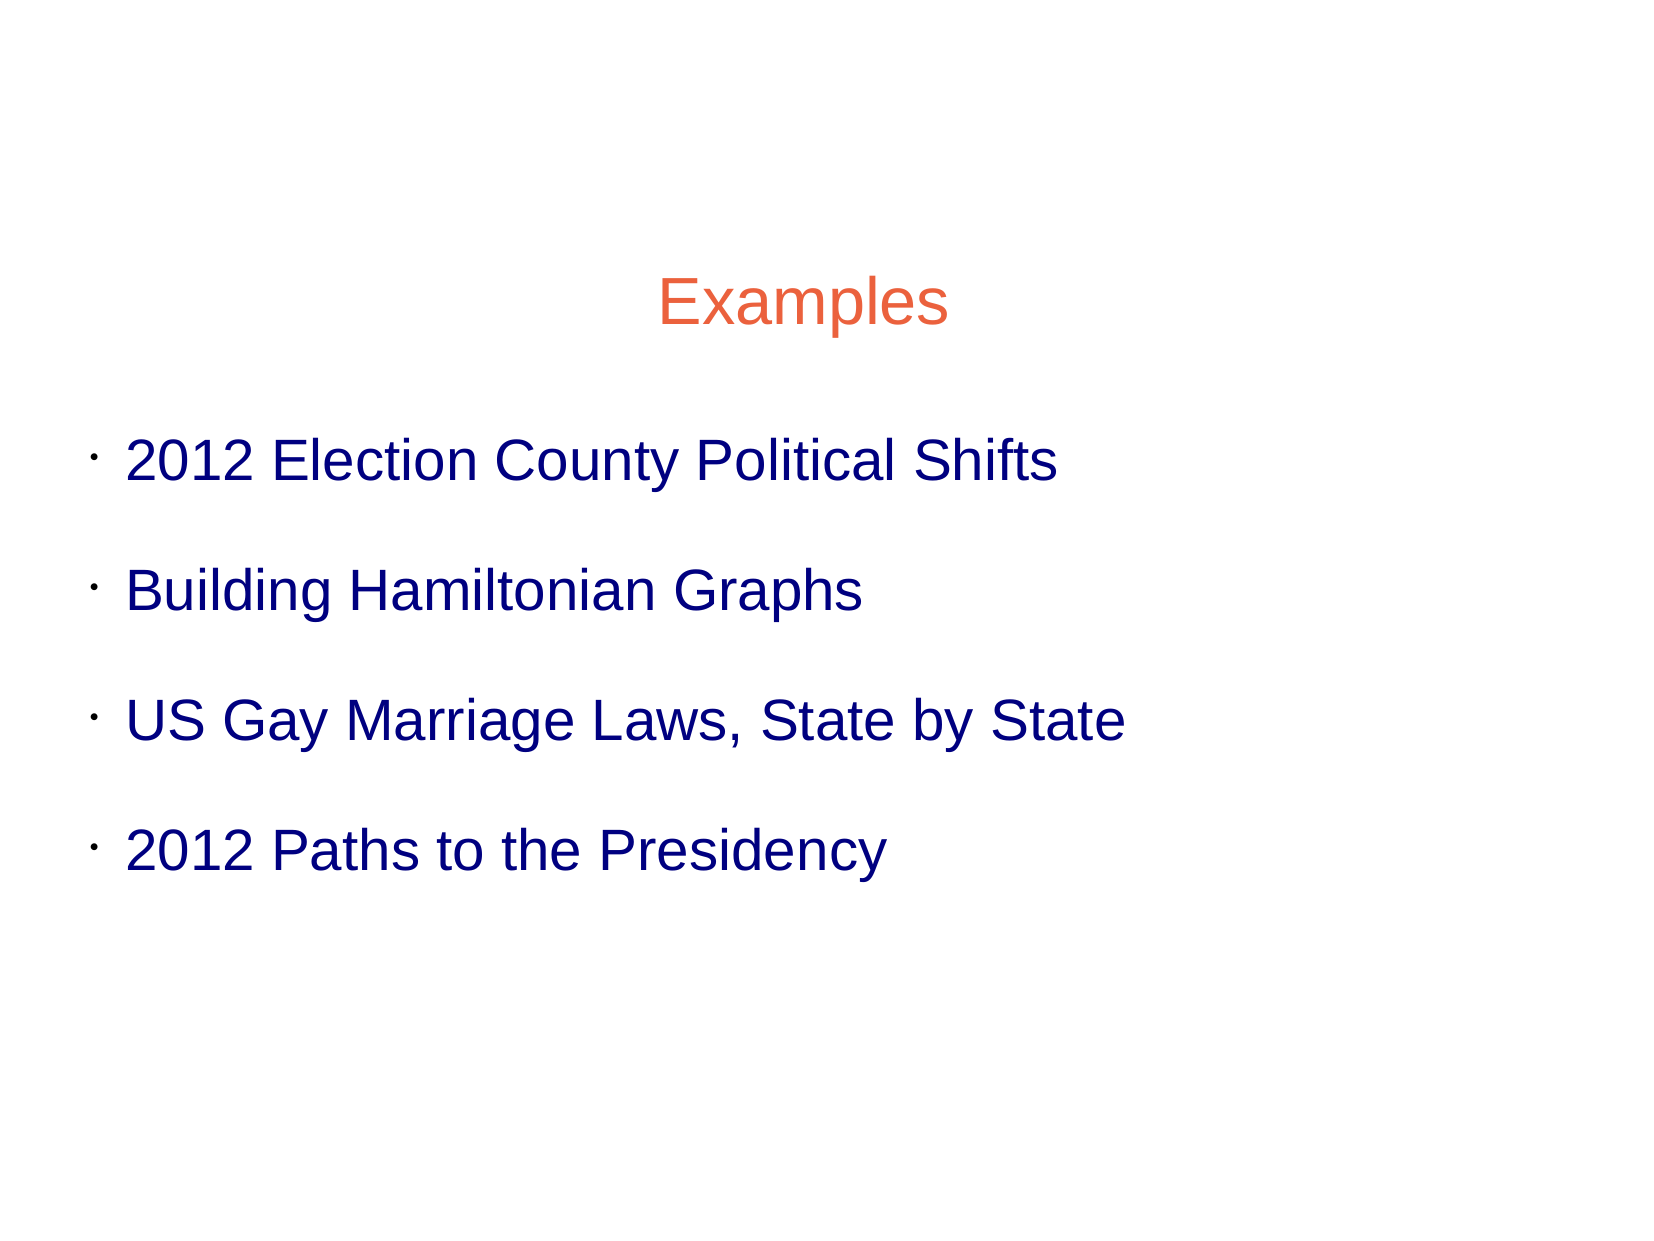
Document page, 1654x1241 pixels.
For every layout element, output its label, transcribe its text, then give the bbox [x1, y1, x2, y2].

title Examples [60, 198, 1549, 406]
text_box 2012 Election County Political Shifts Building Hamiltonian Graphs US Gay Marriage Laws, State by State 2012 Paths to the Presidency [75, 420, 1336, 890]
